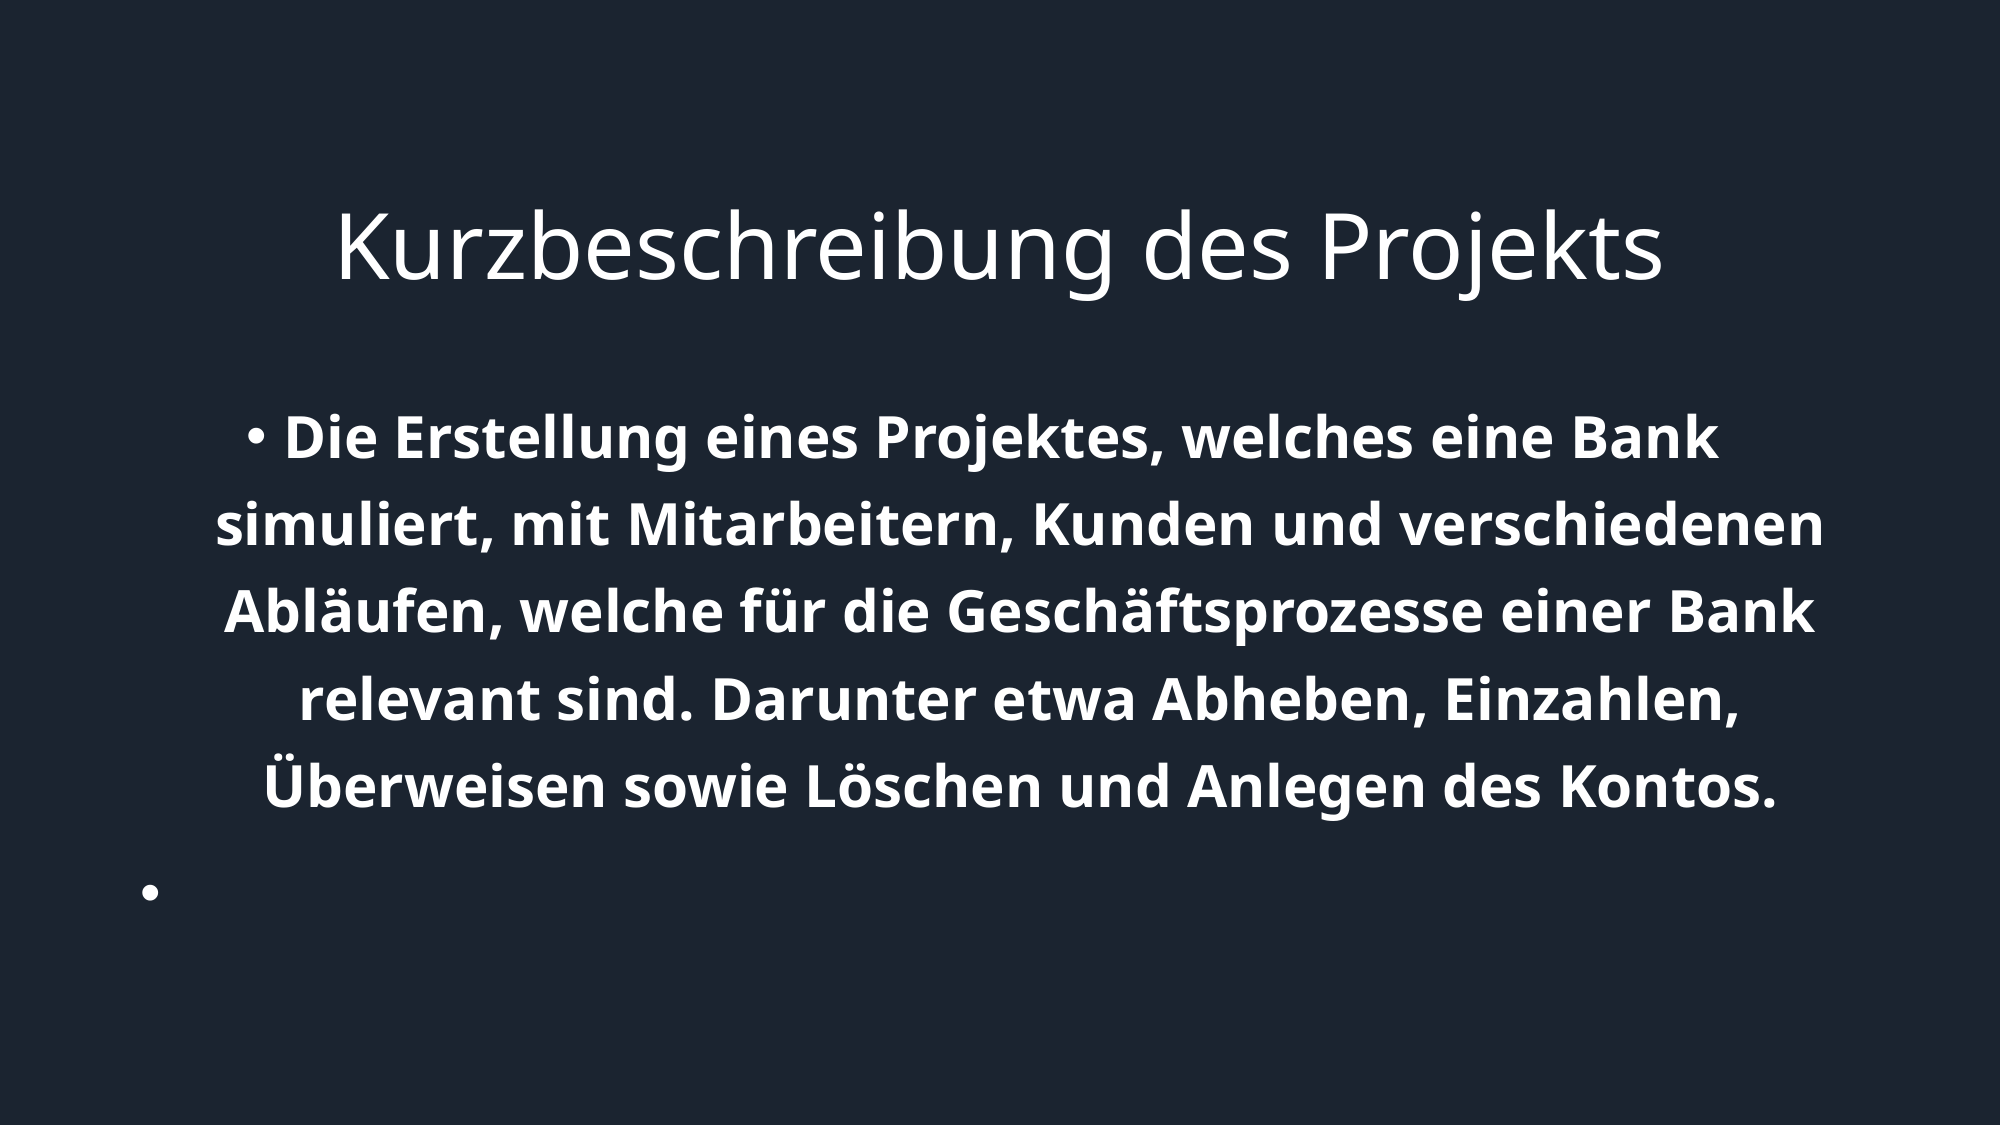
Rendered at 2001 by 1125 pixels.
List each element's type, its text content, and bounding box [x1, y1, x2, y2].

list Die Erstellung eines Projektes, welches eine Bank simuliert, mit Mitarbeitern, Kunden und verschiedenen Abläufen, welche für die Geschäftsprozesse einer Bank relevant sind. Darunter etwa Abheben, Einzahlen, Überweisen sowie Löschen und Anlegen des Kontos. [125, 375, 1876, 1002]
title Kurzbeschreibung des Projekts [125, 125, 1876, 375]
